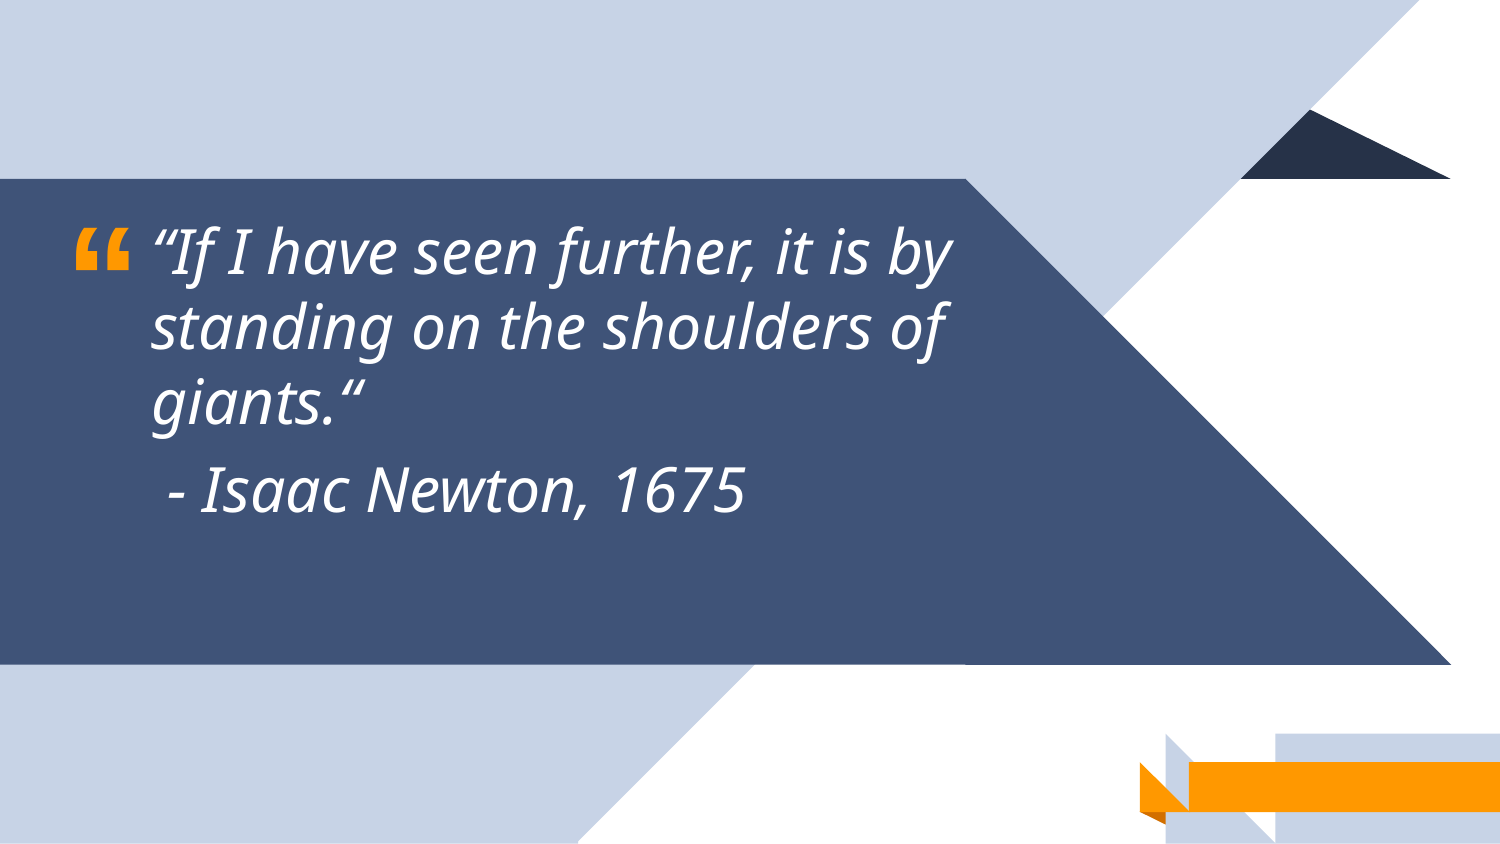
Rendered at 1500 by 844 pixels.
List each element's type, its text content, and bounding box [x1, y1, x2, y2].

list “If I have seen further, it is by standing on the shoulders of giants.“ - Isaac Newton, 1675 [136, 197, 972, 648]
